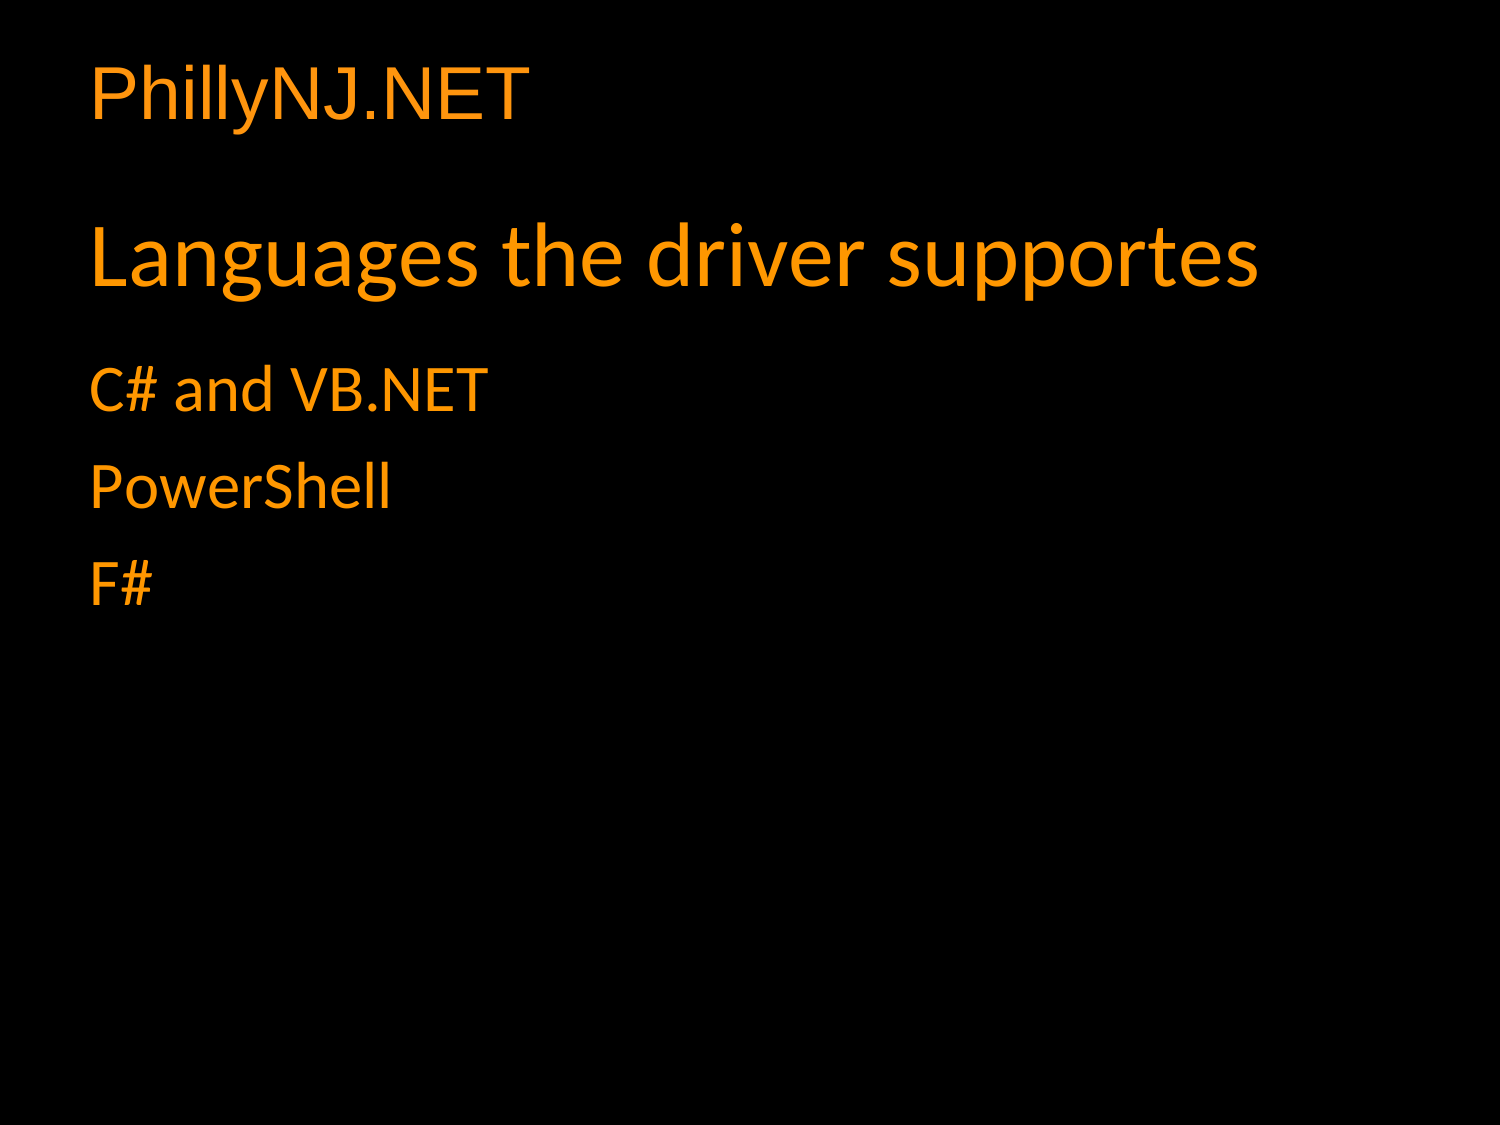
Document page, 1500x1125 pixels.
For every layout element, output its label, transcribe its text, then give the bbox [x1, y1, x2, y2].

title Languages the driver supportes [74, 132, 1425, 337]
list C# and VB.NET PowerShell F# [74, 337, 1425, 990]
